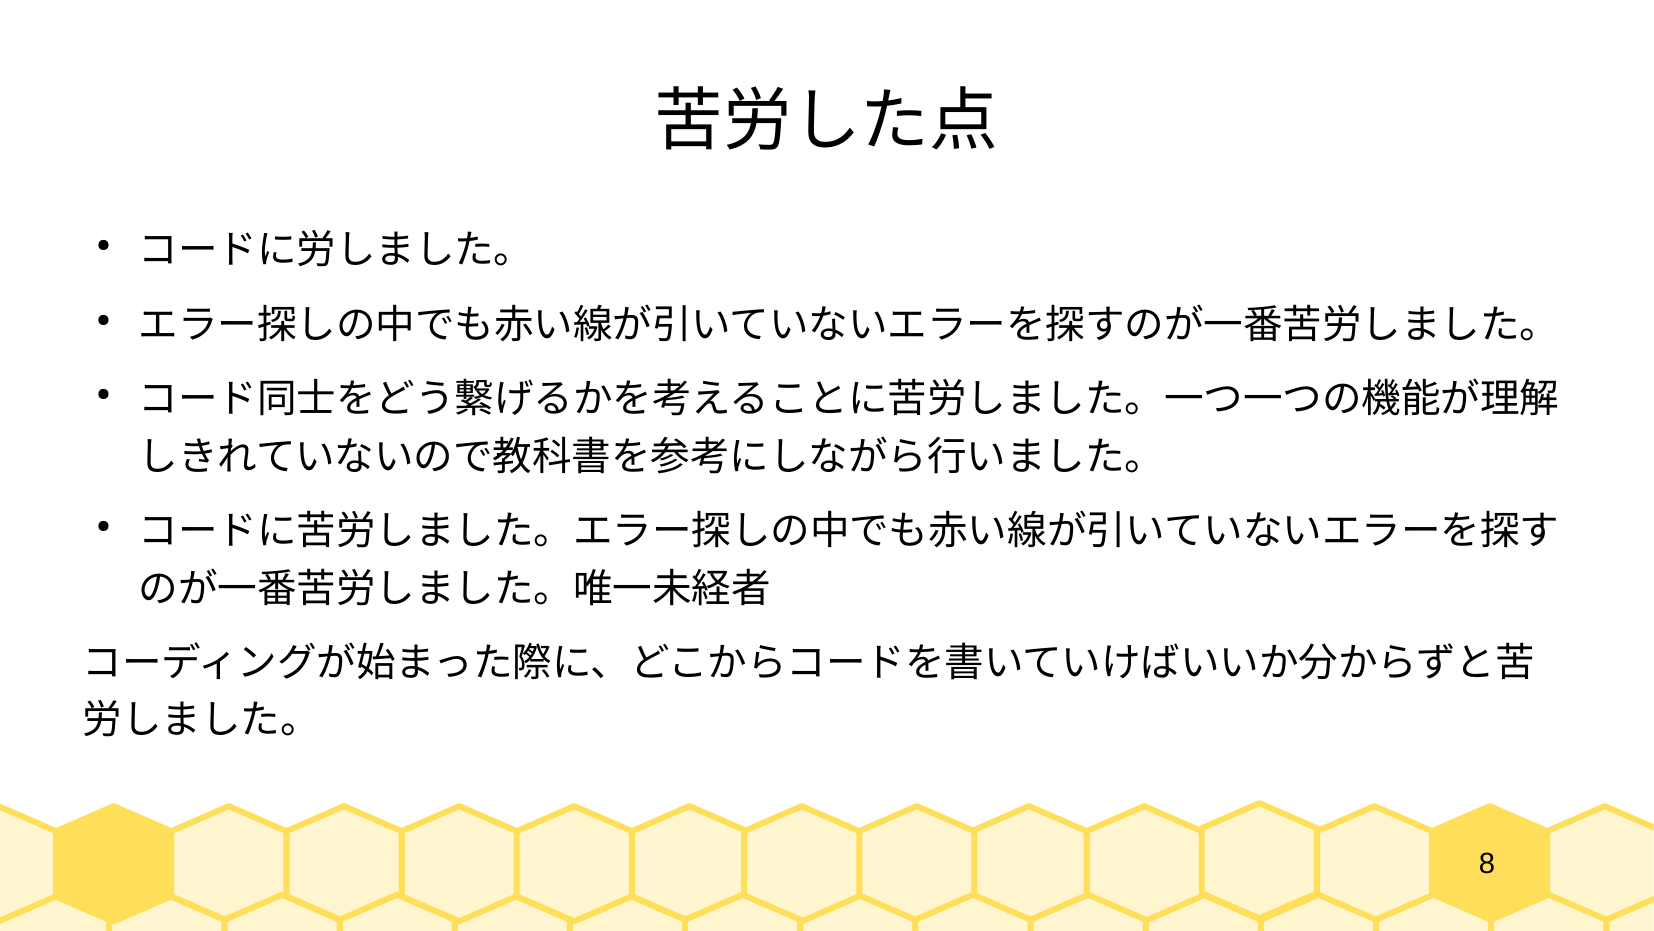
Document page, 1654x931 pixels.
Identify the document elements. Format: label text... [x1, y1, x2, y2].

list コードに労しました。 エラー探しの中でも赤い線が引いていないエラーを探すのが一番苦労しました。 コード同士をどう繋げるかを考えることに苦労しました。一つ一つの機能が理解しきれていないので教科書を参考にしながら行いました。 コードに苦労しました。エラー探しの中でも赤い線が引いていないエラーを探すのが一番苦労しました。唯一未経者 コーディングが始まった際に、どこからコードを書いていけばいいか分からずと苦労しました。 [82, 217, 1571, 758]
title 苦労した点 [82, 37, 1571, 193]
